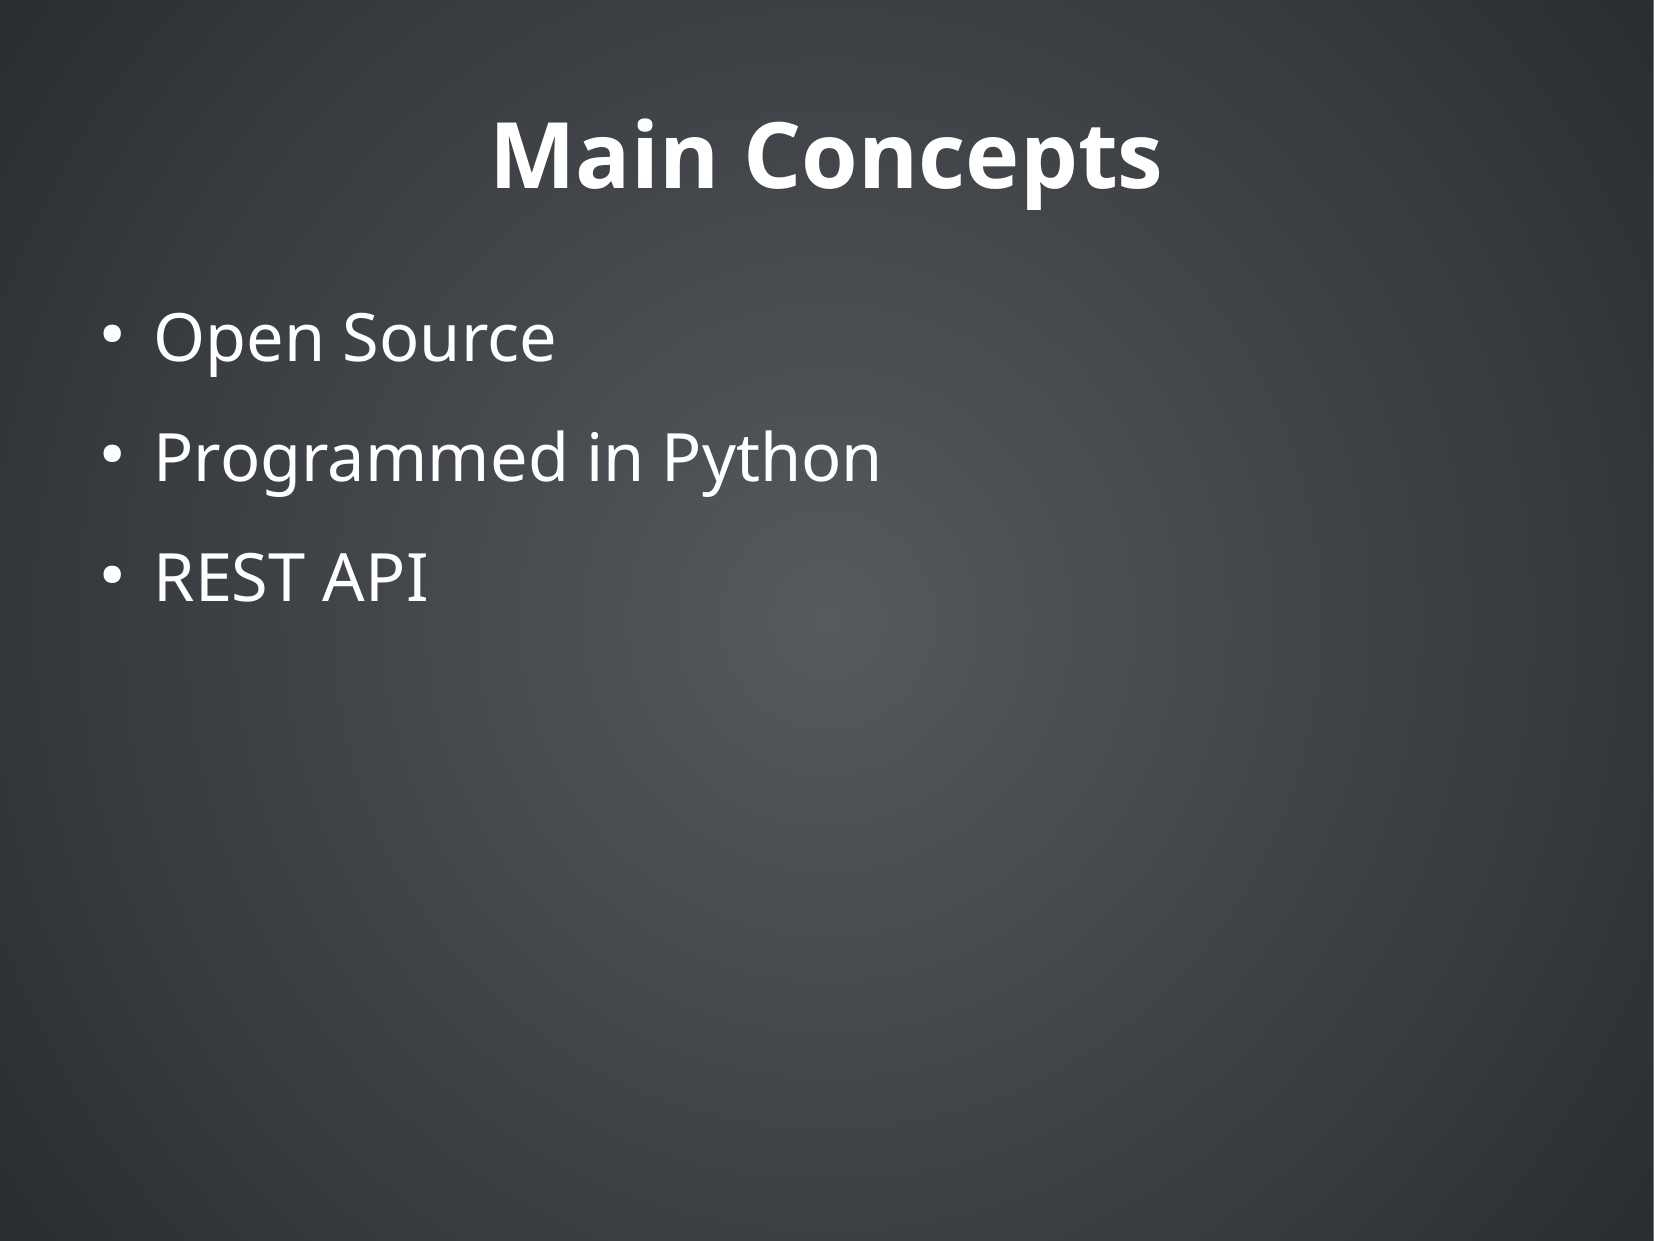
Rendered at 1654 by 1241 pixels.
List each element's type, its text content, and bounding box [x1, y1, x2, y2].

list Open Source Programmed in Python REST API [82, 290, 1571, 1010]
title Main Concepts [82, 49, 1571, 257]
picture [0, 0, 1654, 1241]
